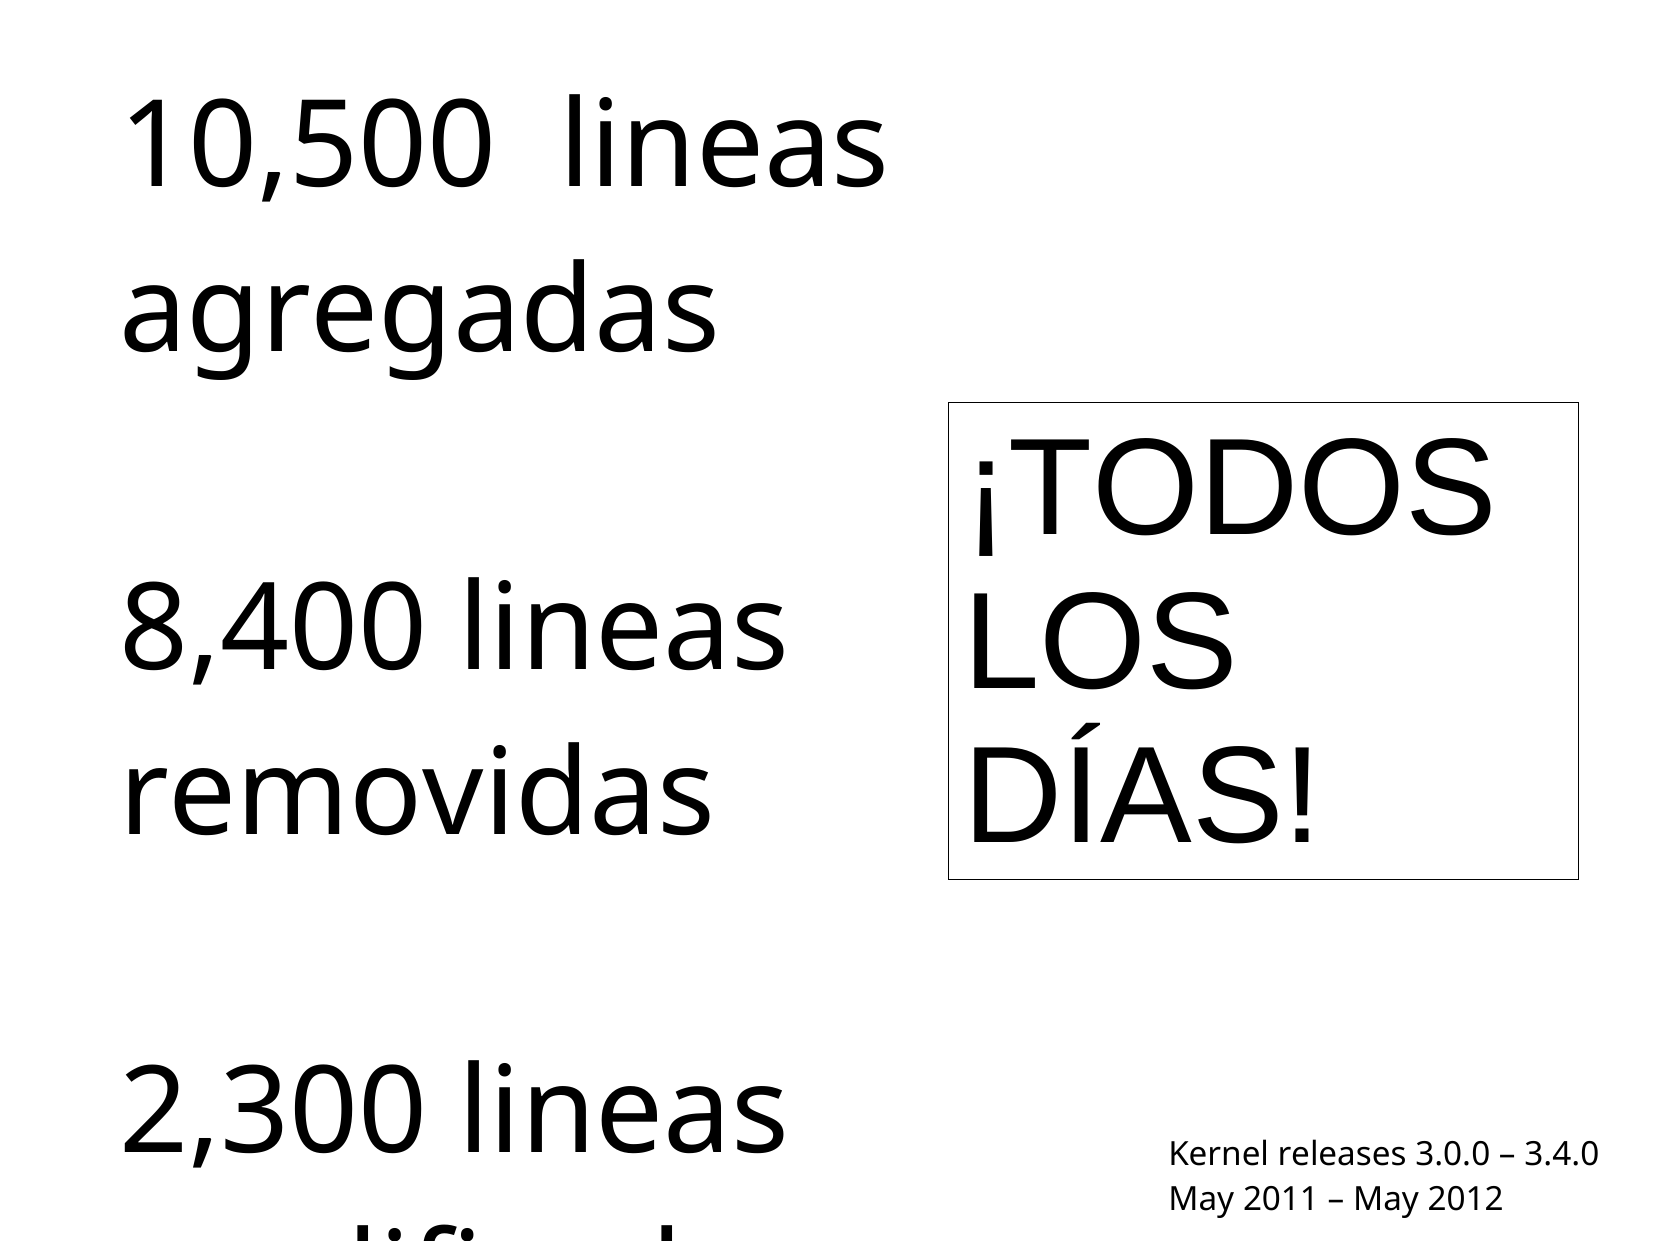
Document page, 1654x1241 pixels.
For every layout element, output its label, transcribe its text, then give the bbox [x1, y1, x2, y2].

text_box ¡TODOS LOS DÍAS! [948, 402, 1579, 880]
text_box Kernel releases 3.0.0 – 3.4.0 May 2011 – May 2012 [1153, 1122, 1654, 1215]
text_box 10,500 lineas agregadas 8,400 lineas removidas 2,300 lineas modificadas [104, 50, 1626, 1217]
